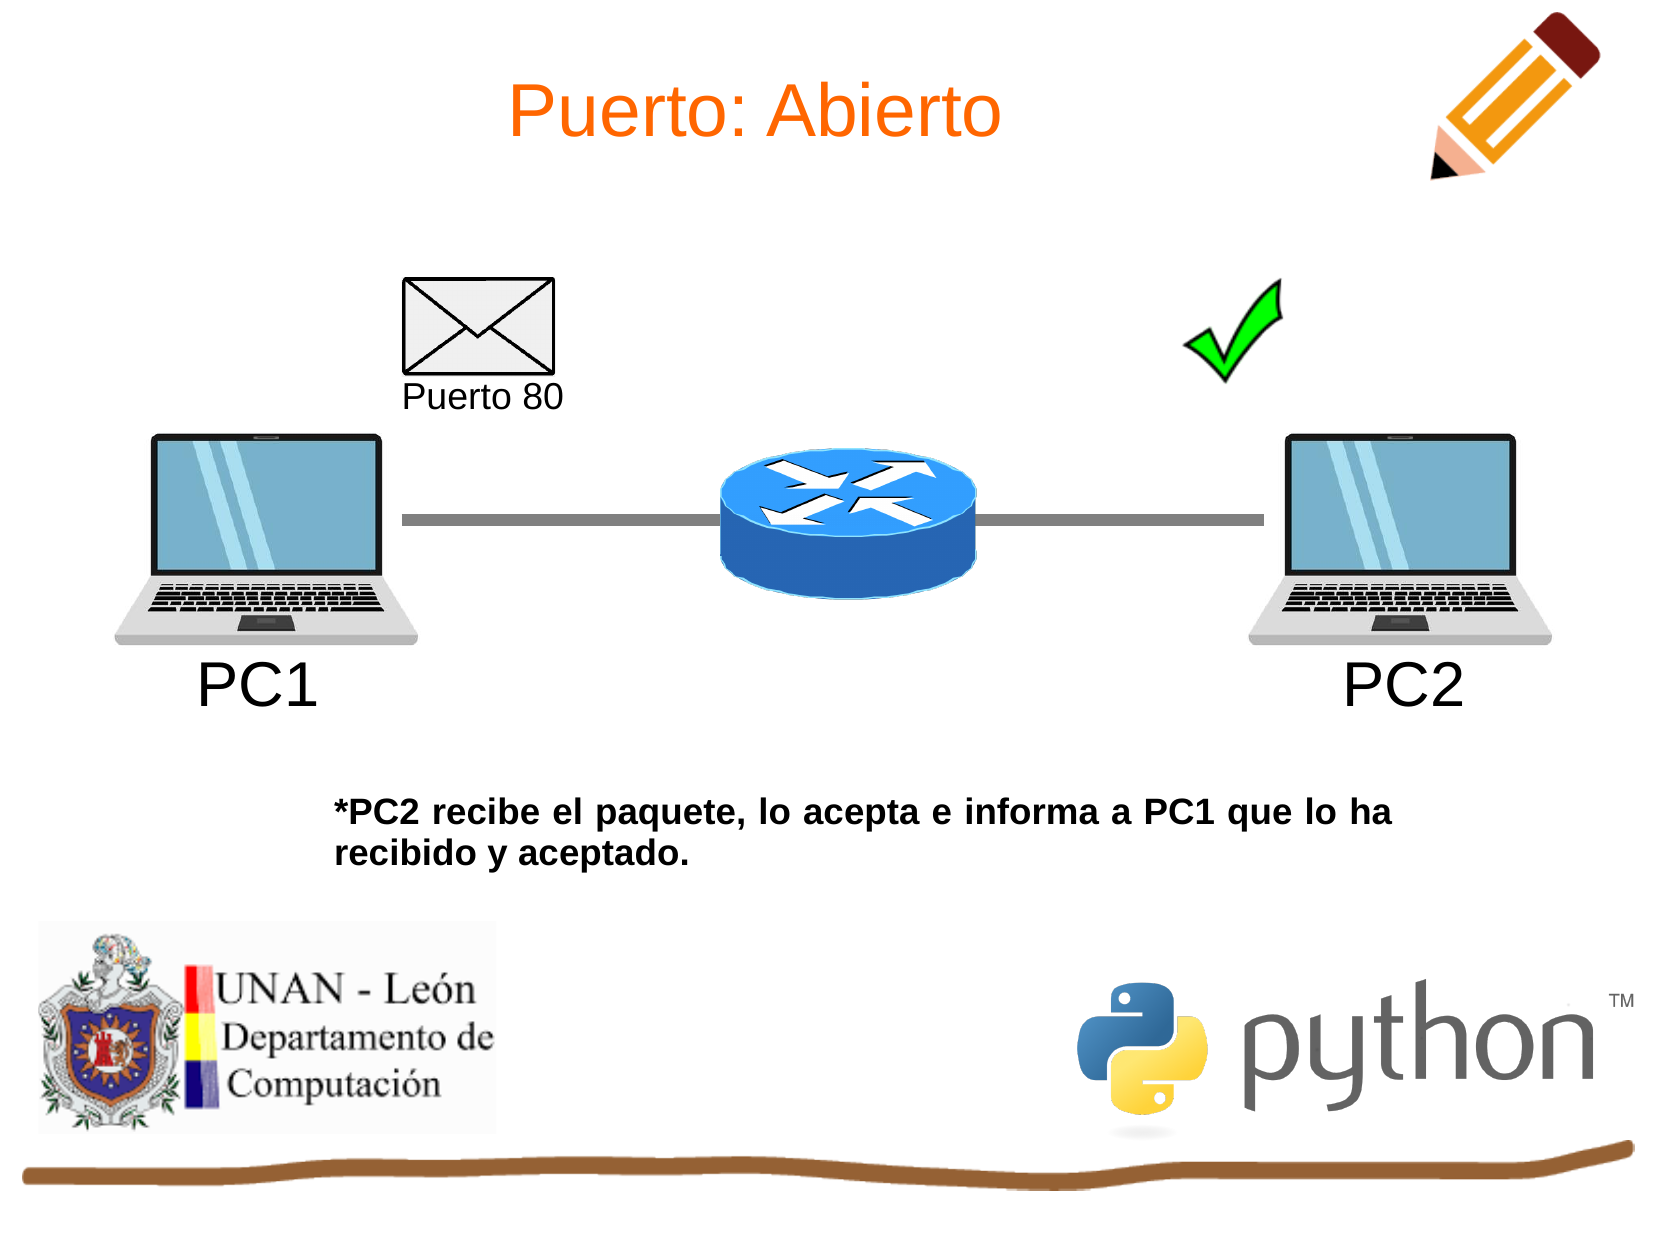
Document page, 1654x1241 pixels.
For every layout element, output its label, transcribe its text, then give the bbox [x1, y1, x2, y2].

title Puerto: Abierto [82, 49, 1430, 172]
picture [106, 425, 422, 650]
list PC1 [129, 649, 355, 721]
picture [38, 921, 497, 1134]
picture [22, 970, 1647, 1191]
picture [401, 277, 556, 368]
picture [1173, 271, 1293, 390]
text_box Puerto 80 [386, 368, 579, 426]
picture [1430, 12, 1601, 181]
picture [1240, 425, 1556, 650]
list *PC2 recibe el paquete, lo acepta e informa a PC1 que lo ha recibido y aceptado. [295, 791, 1394, 875]
list PC2 [1275, 649, 1501, 721]
picture [720, 448, 978, 601]
